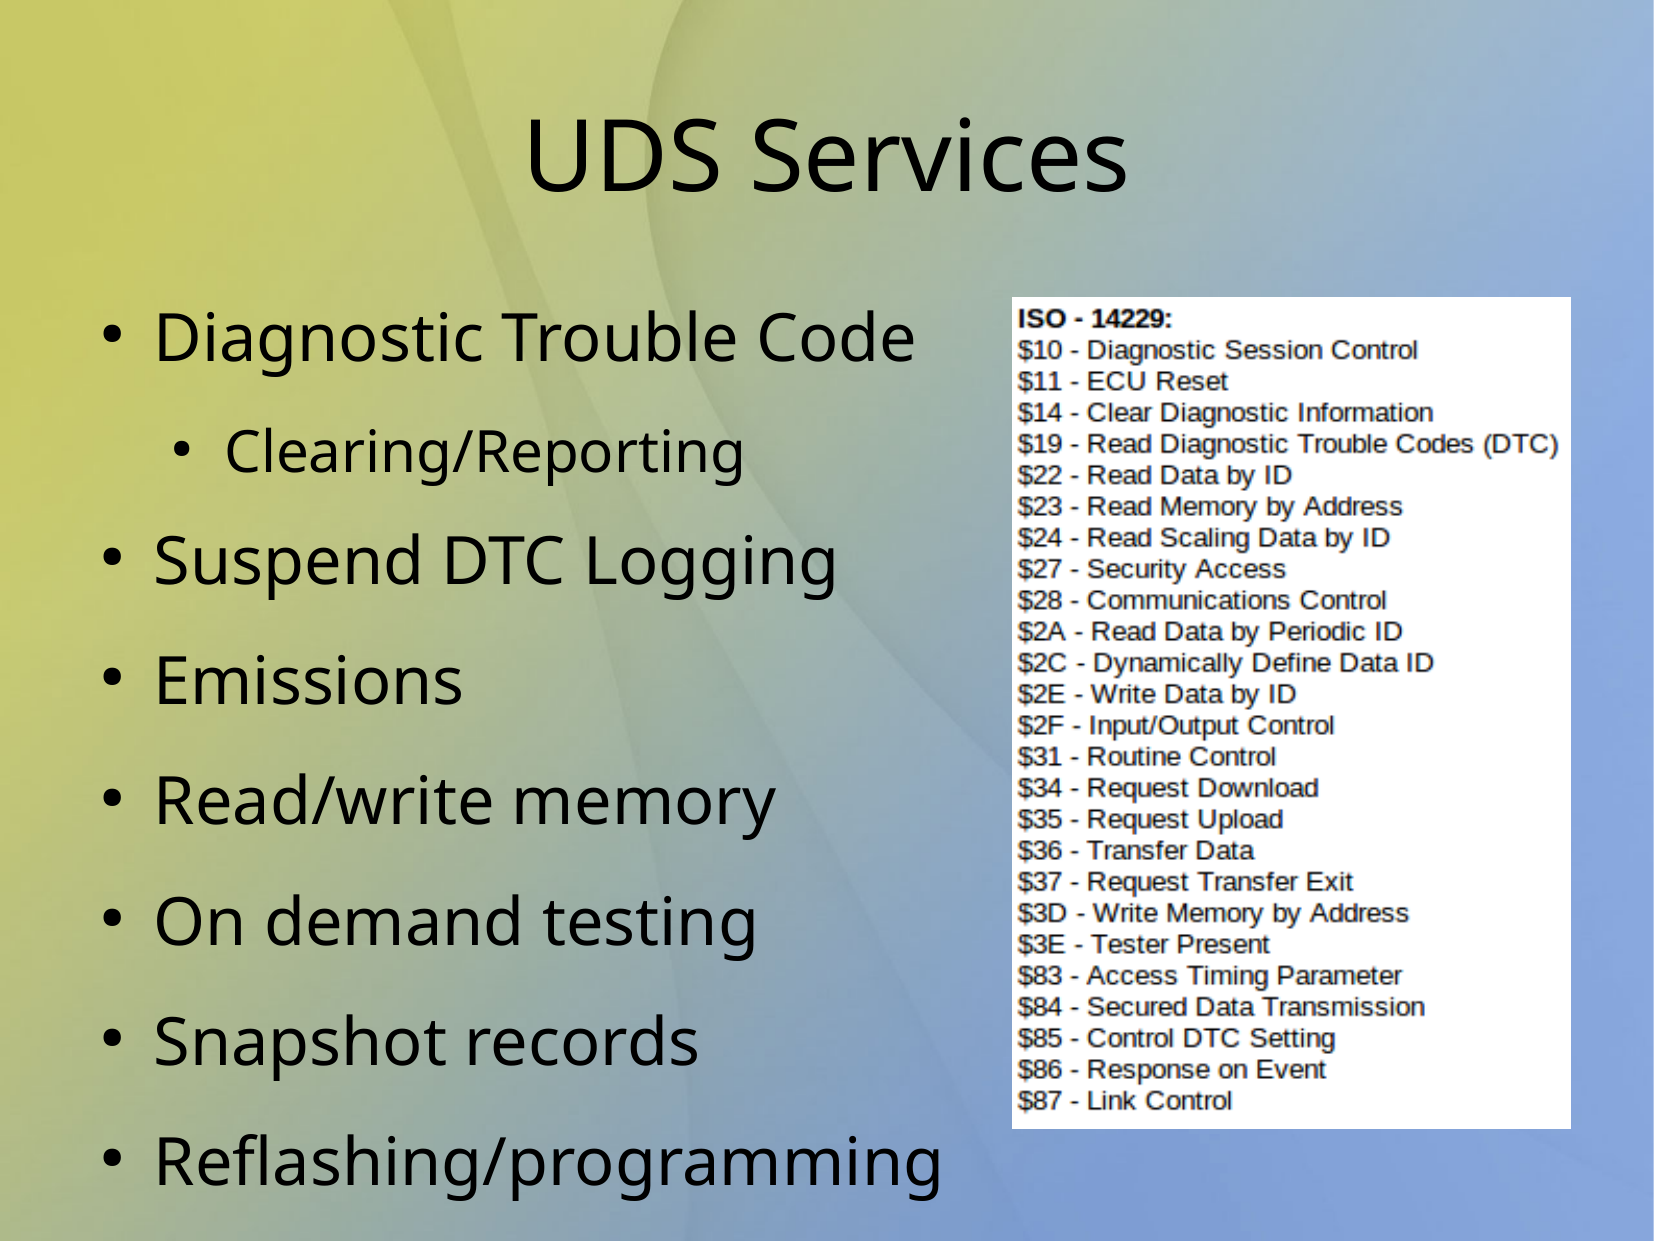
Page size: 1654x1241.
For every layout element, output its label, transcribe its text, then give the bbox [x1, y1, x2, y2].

title UDS Services [82, 49, 1571, 257]
picture [0, 0, 1654, 1241]
list Diagnostic Trouble Code Clearing/Reporting Suspend DTC Logging Emissions Read/write memory On demand testing Snapshot records Reflashing/programming [82, 290, 1571, 1132]
